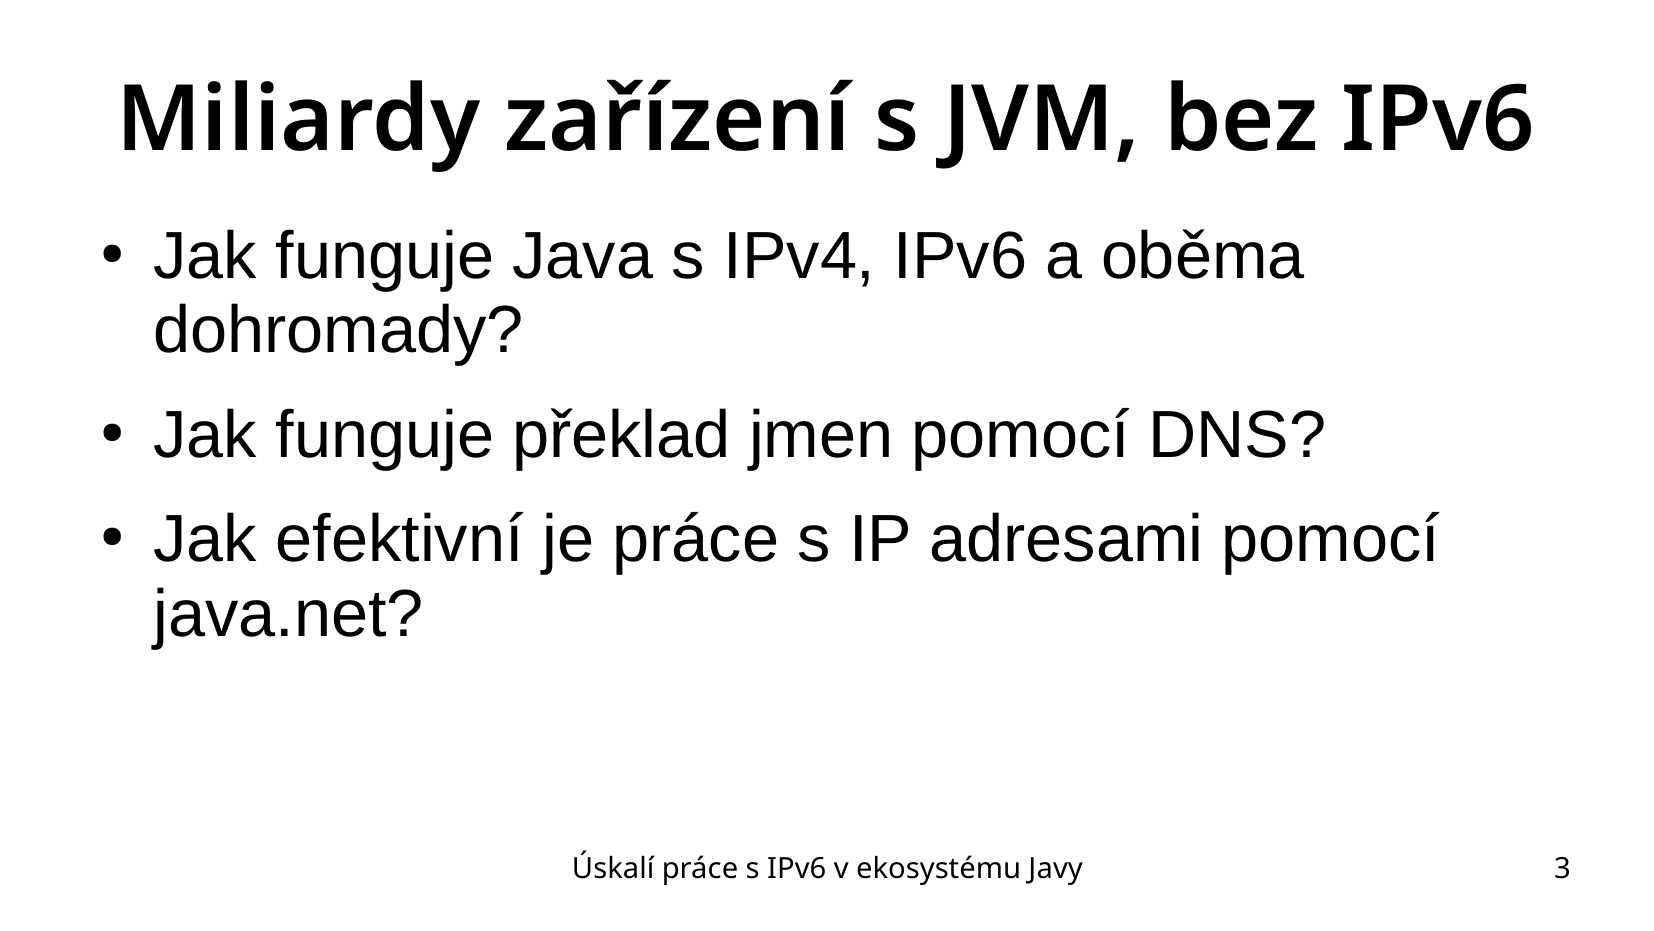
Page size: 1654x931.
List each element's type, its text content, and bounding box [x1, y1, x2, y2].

title Miliardy zařízení s JVM, bez IPv6 [82, 37, 1571, 193]
list Jak funguje Java s IPv4, IPv6 a oběma dohromady? Jak funguje překlad jmen pomocí DNS? Jak efektivní je práce s IP adresami pomocí java.net? [82, 217, 1571, 758]
